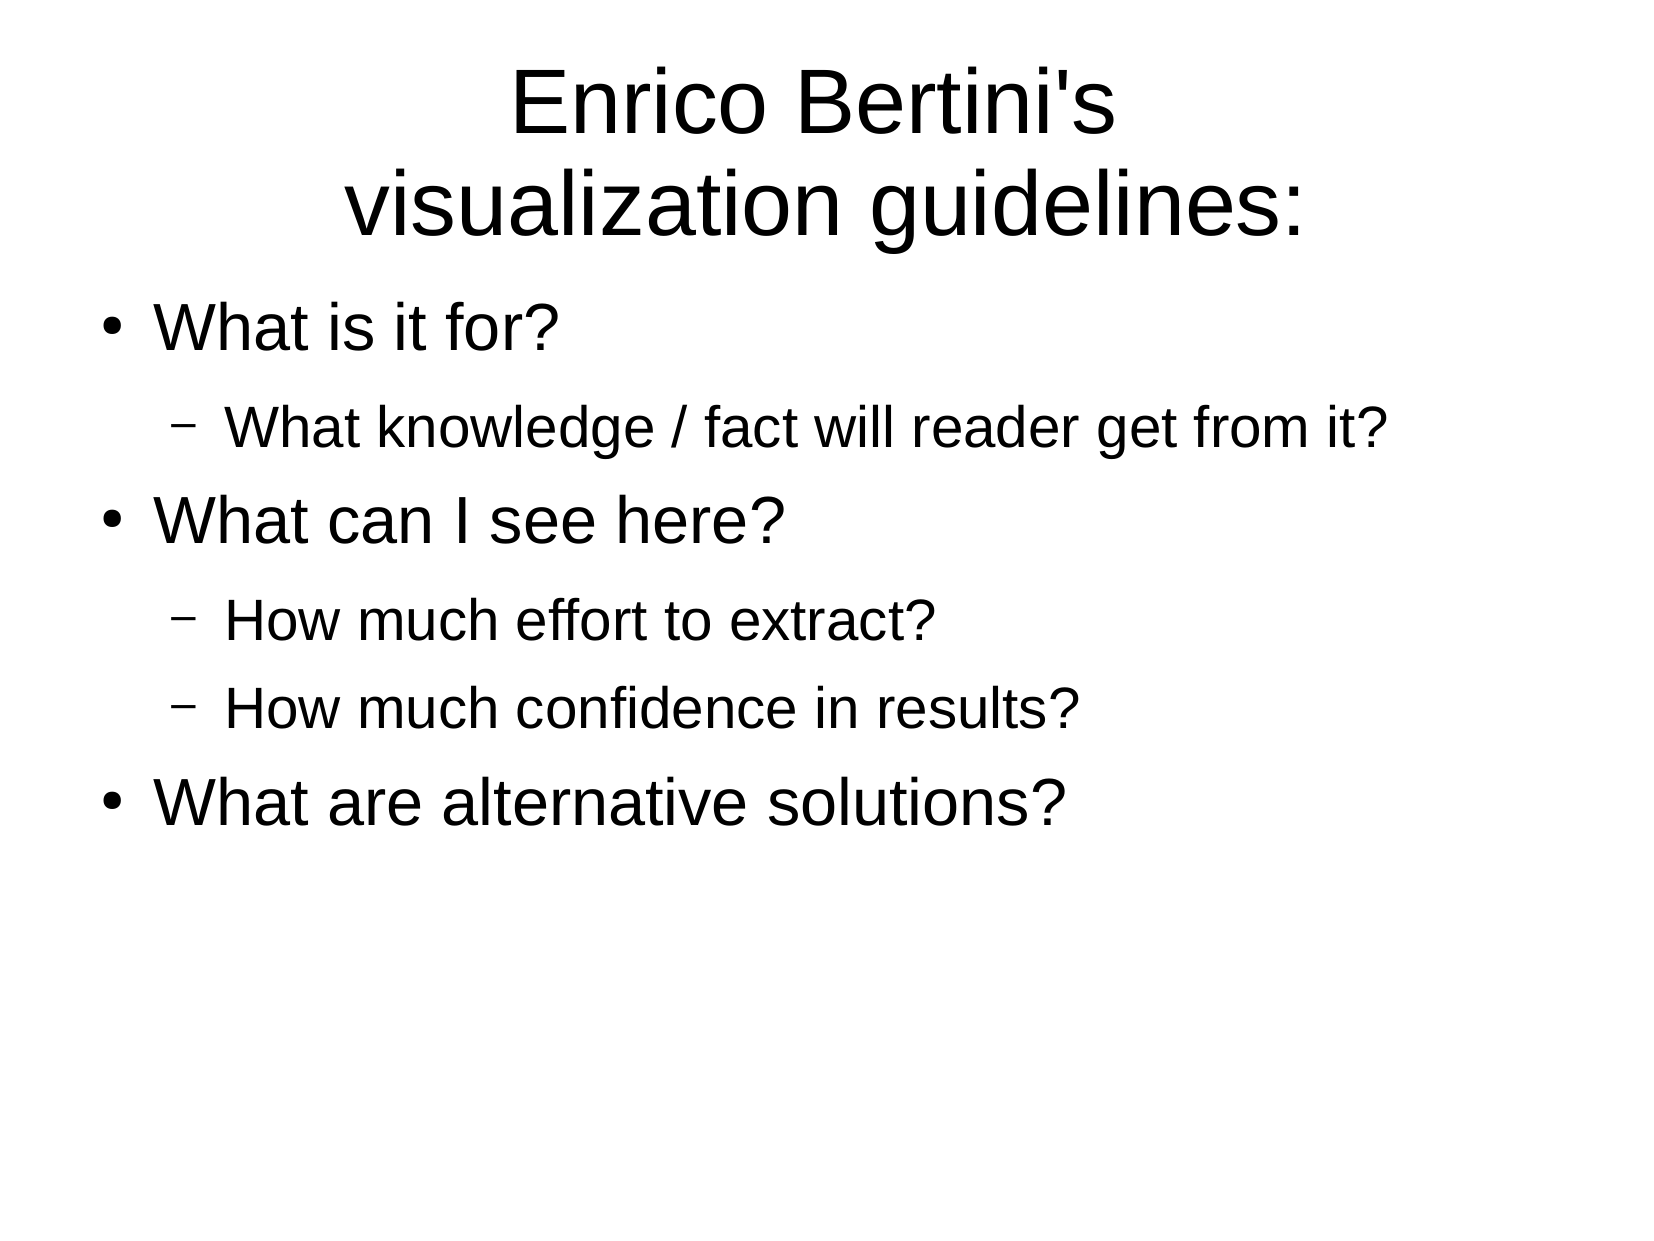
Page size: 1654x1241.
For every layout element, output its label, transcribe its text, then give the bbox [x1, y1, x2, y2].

title Enrico Bertini's visualization guidelines: [82, 49, 1571, 257]
list What is it for? What knowledge / fact will reader get from it? What can I see here? How much effort to extract? How much confidence in results? What are alternative solutions? [82, 290, 1571, 1109]
